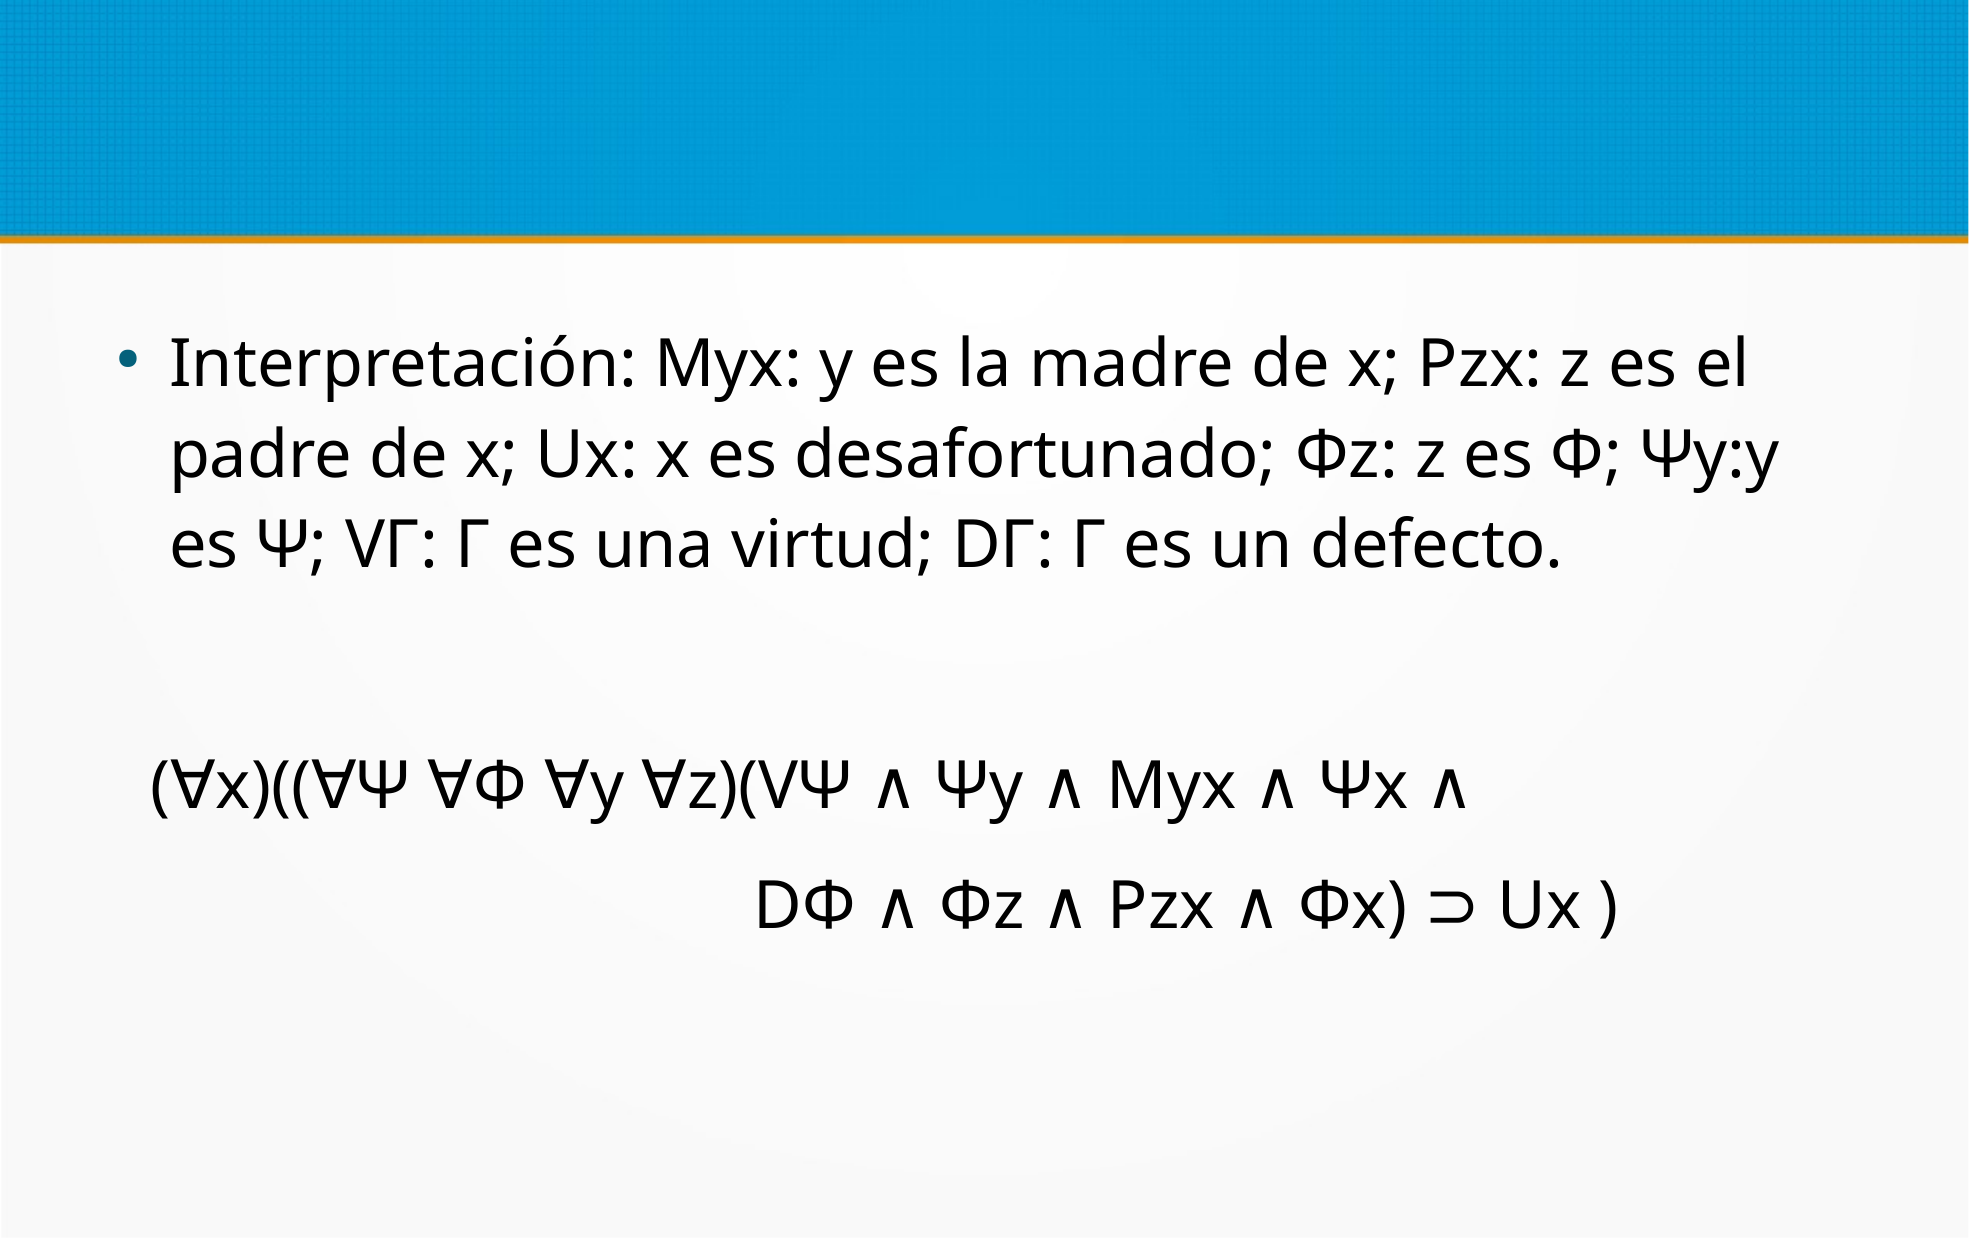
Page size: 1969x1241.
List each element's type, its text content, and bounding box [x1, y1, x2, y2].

picture [0, 233, 1969, 1241]
list Interpretación: Myx: y es la madre de x; Pzx: z es el padre de x; Ux: x es desafortunado; Φz: z es Φ; Ψy:y es Ψ; VΓ: Γ es una virtud; DΓ: Γ es un defecto. (∀x)((∀Ψ ∀Φ ∀y ∀z)(VΨ ∧ Ψy ∧ Myx ∧ Ψx ∧ DΦ ∧ Φz ∧ Pzx ∧ Φx) ⊃ Ux ) [98, 315, 1861, 1081]
